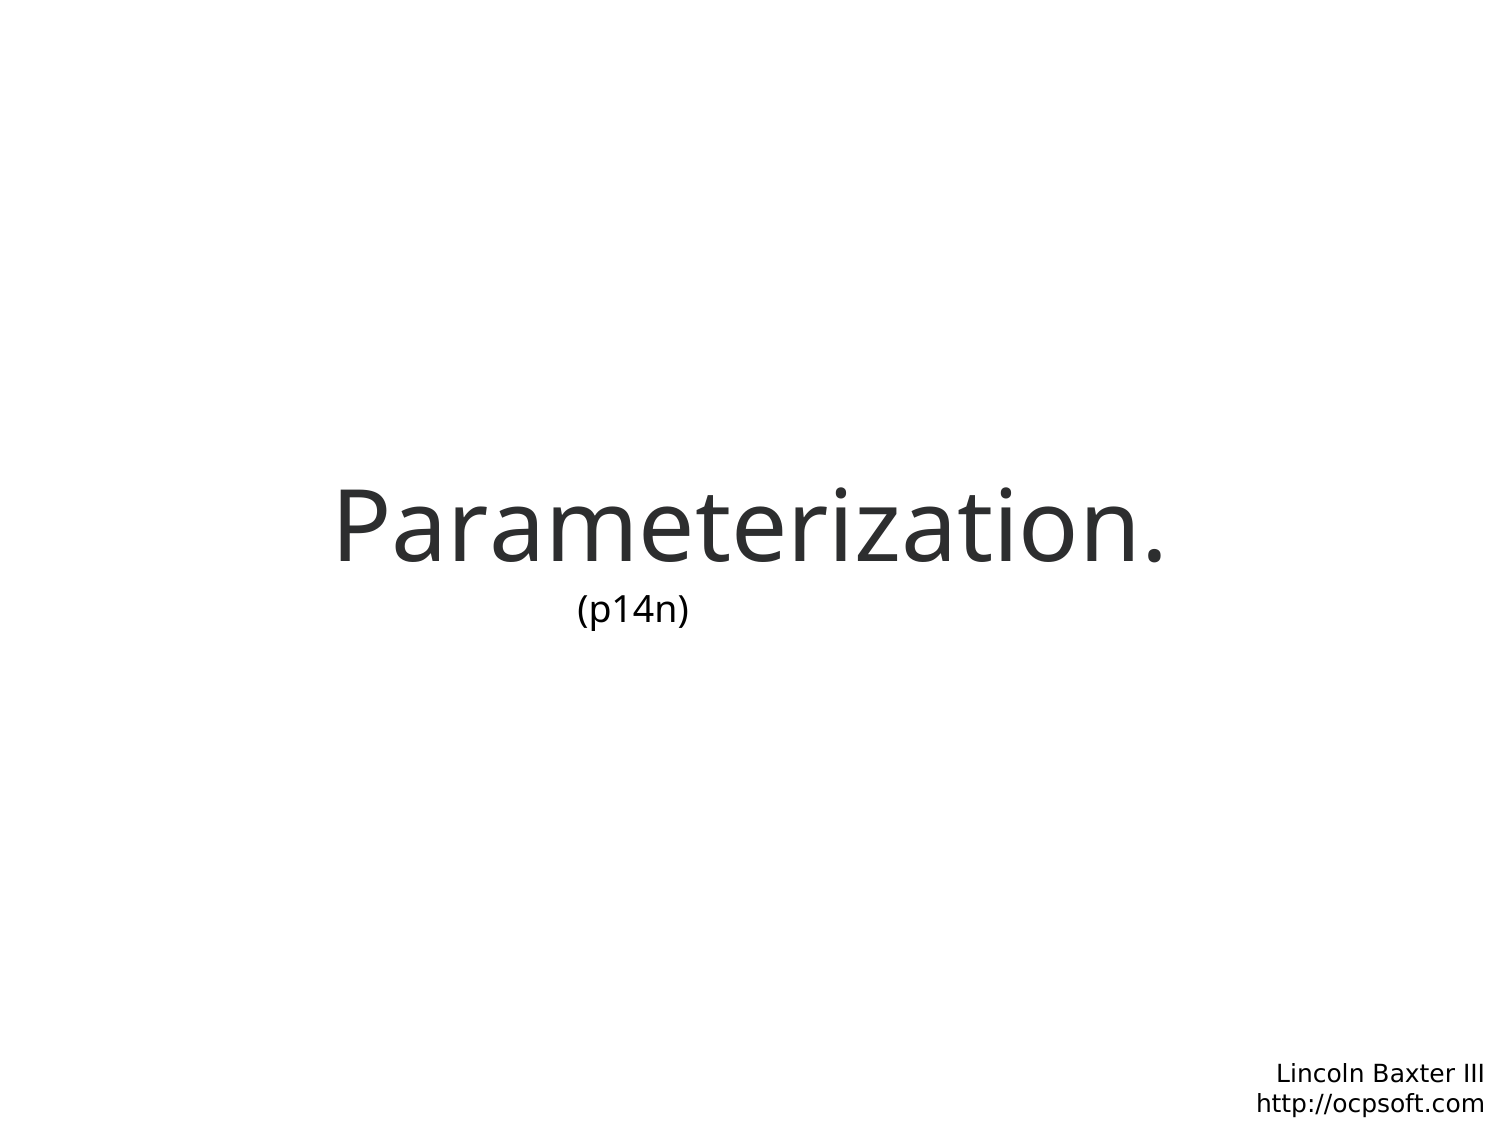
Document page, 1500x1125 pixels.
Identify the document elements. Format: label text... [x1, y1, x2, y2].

text_box (p14n) [562, 577, 788, 638]
subtitle Parameterization. [75, 119, 1425, 923]
